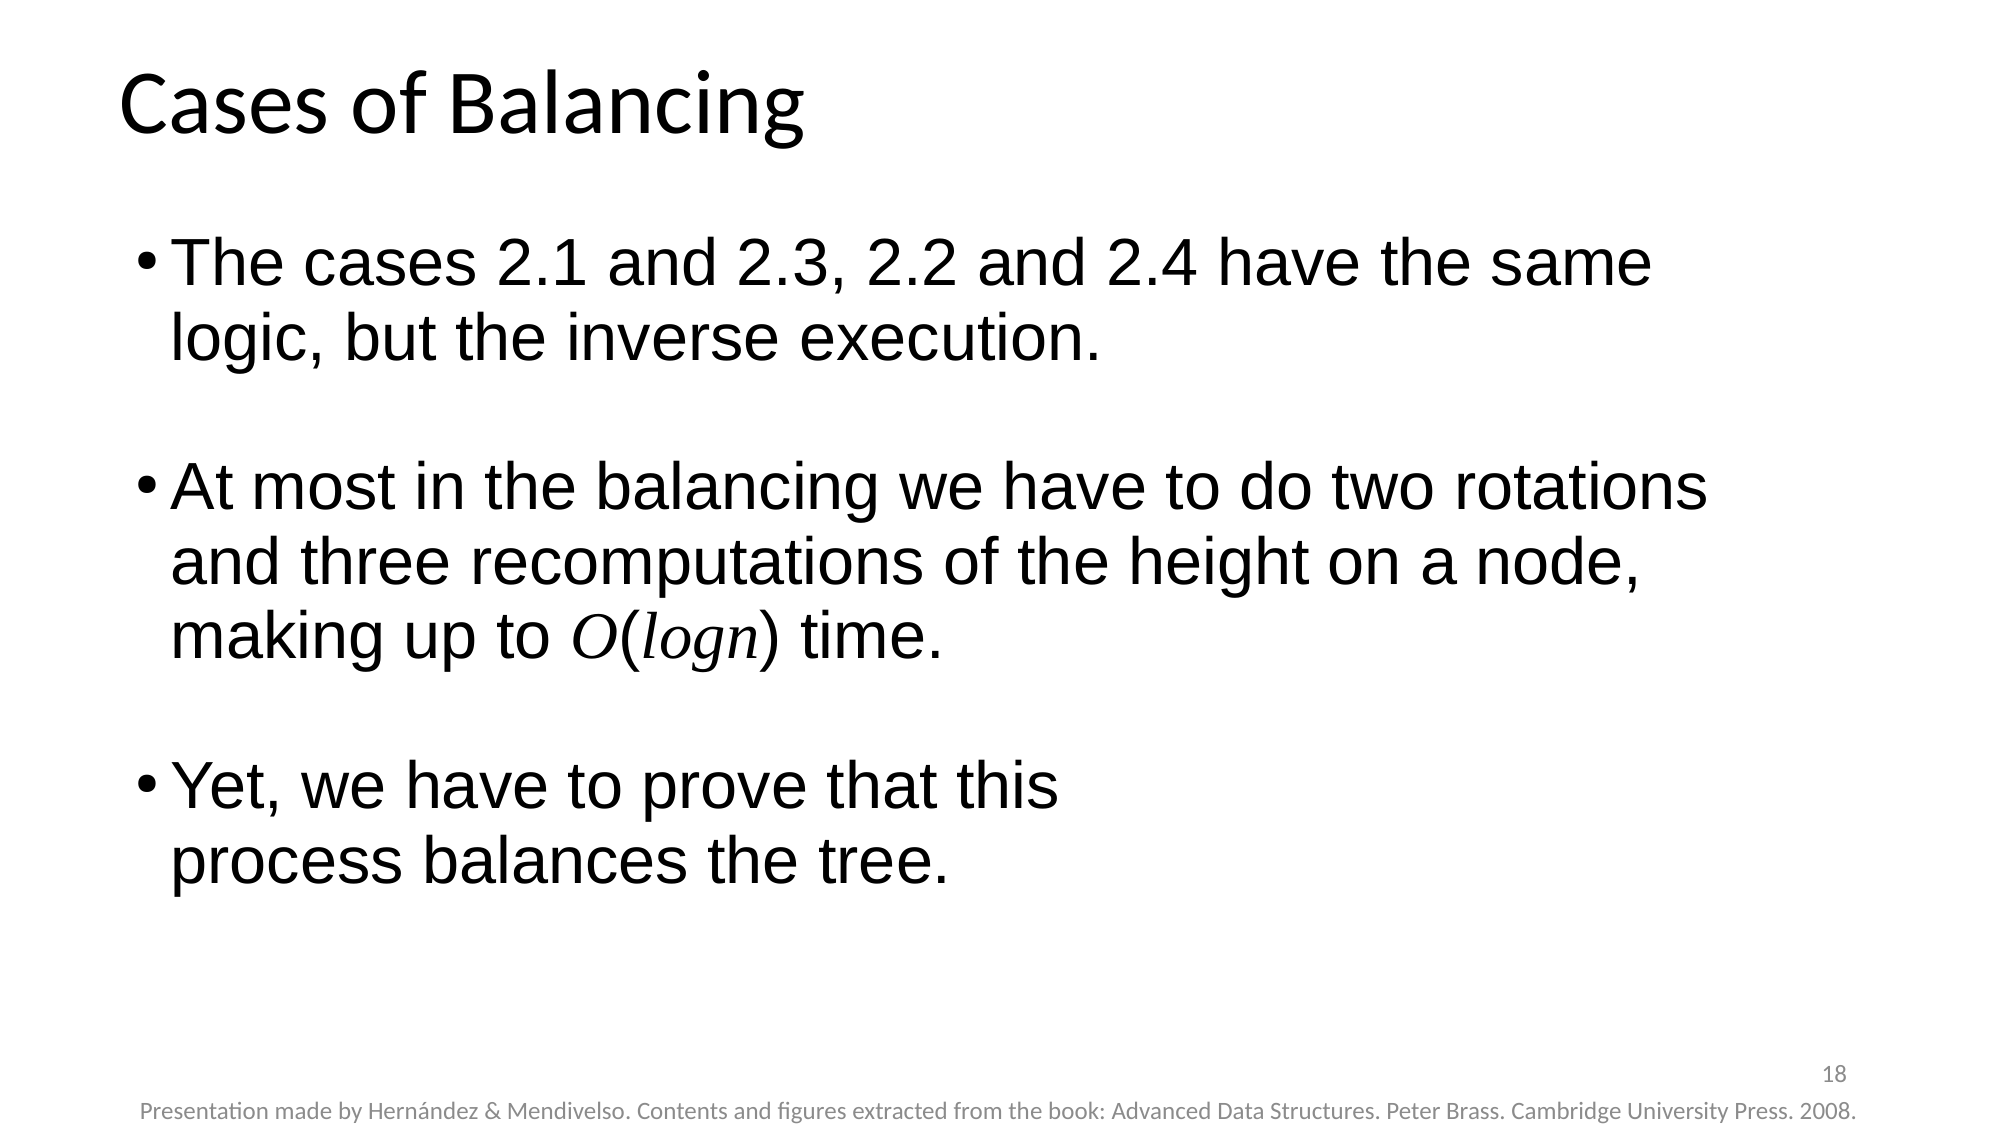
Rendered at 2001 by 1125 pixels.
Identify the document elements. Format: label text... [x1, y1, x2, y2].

text_box Presentation made by Hernández & Mendivelso. Contents and figures extracted from the book: Advanced Data Structures. Peter Brass. Cambridge University Press. 2008. [0, 1100, 2000, 1119]
title Cases of Balancing [119, 3, 1845, 152]
text_box The cases 2.1 and 2.3, 2.2 and 2.4 have the same logic, but the inverse execution. At most in the balancing we have to do two rotations and three recomputations of the height on a node, making up to O(logn) time. Yet, we have to prove that this process balances the tree. [120, 217, 1771, 906]
